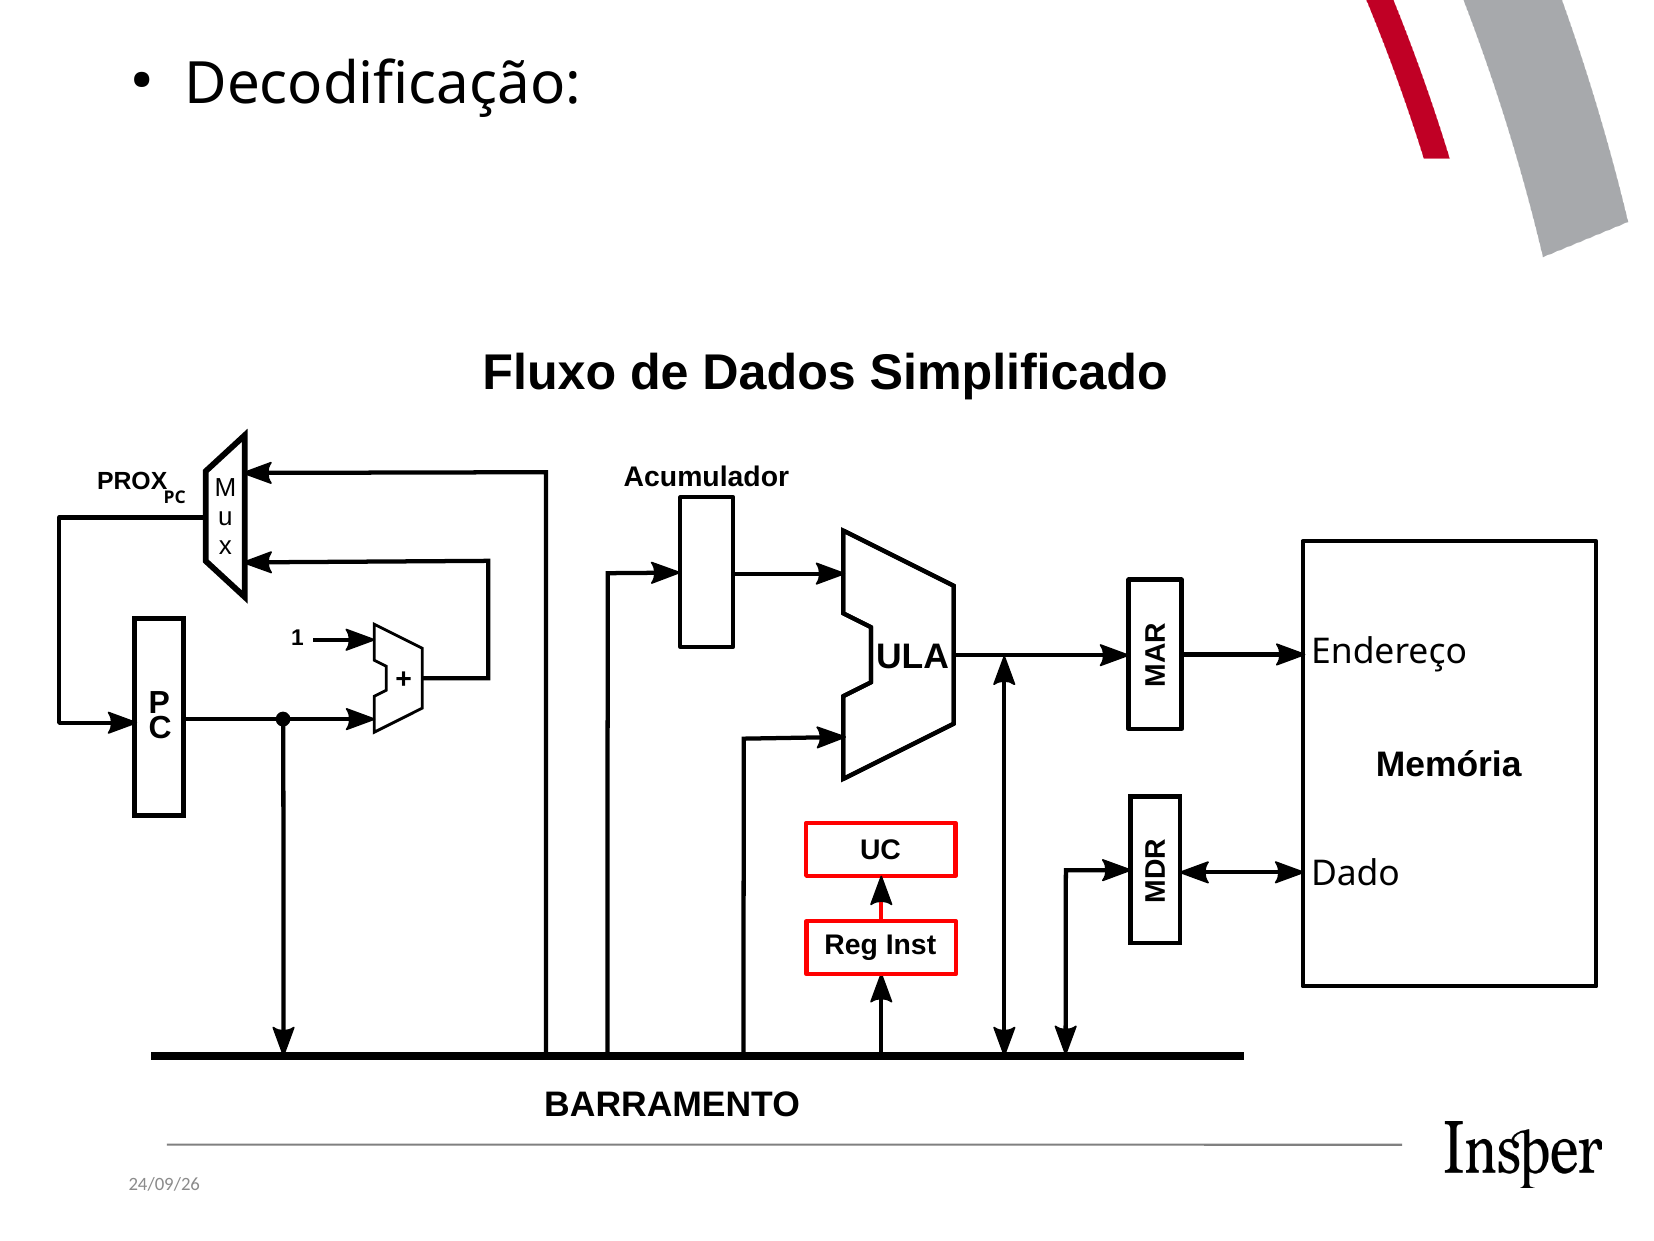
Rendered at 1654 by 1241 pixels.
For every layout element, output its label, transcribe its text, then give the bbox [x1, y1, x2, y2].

list Decodificação: [113, 53, 1540, 337]
picture [41, 337, 1613, 1133]
